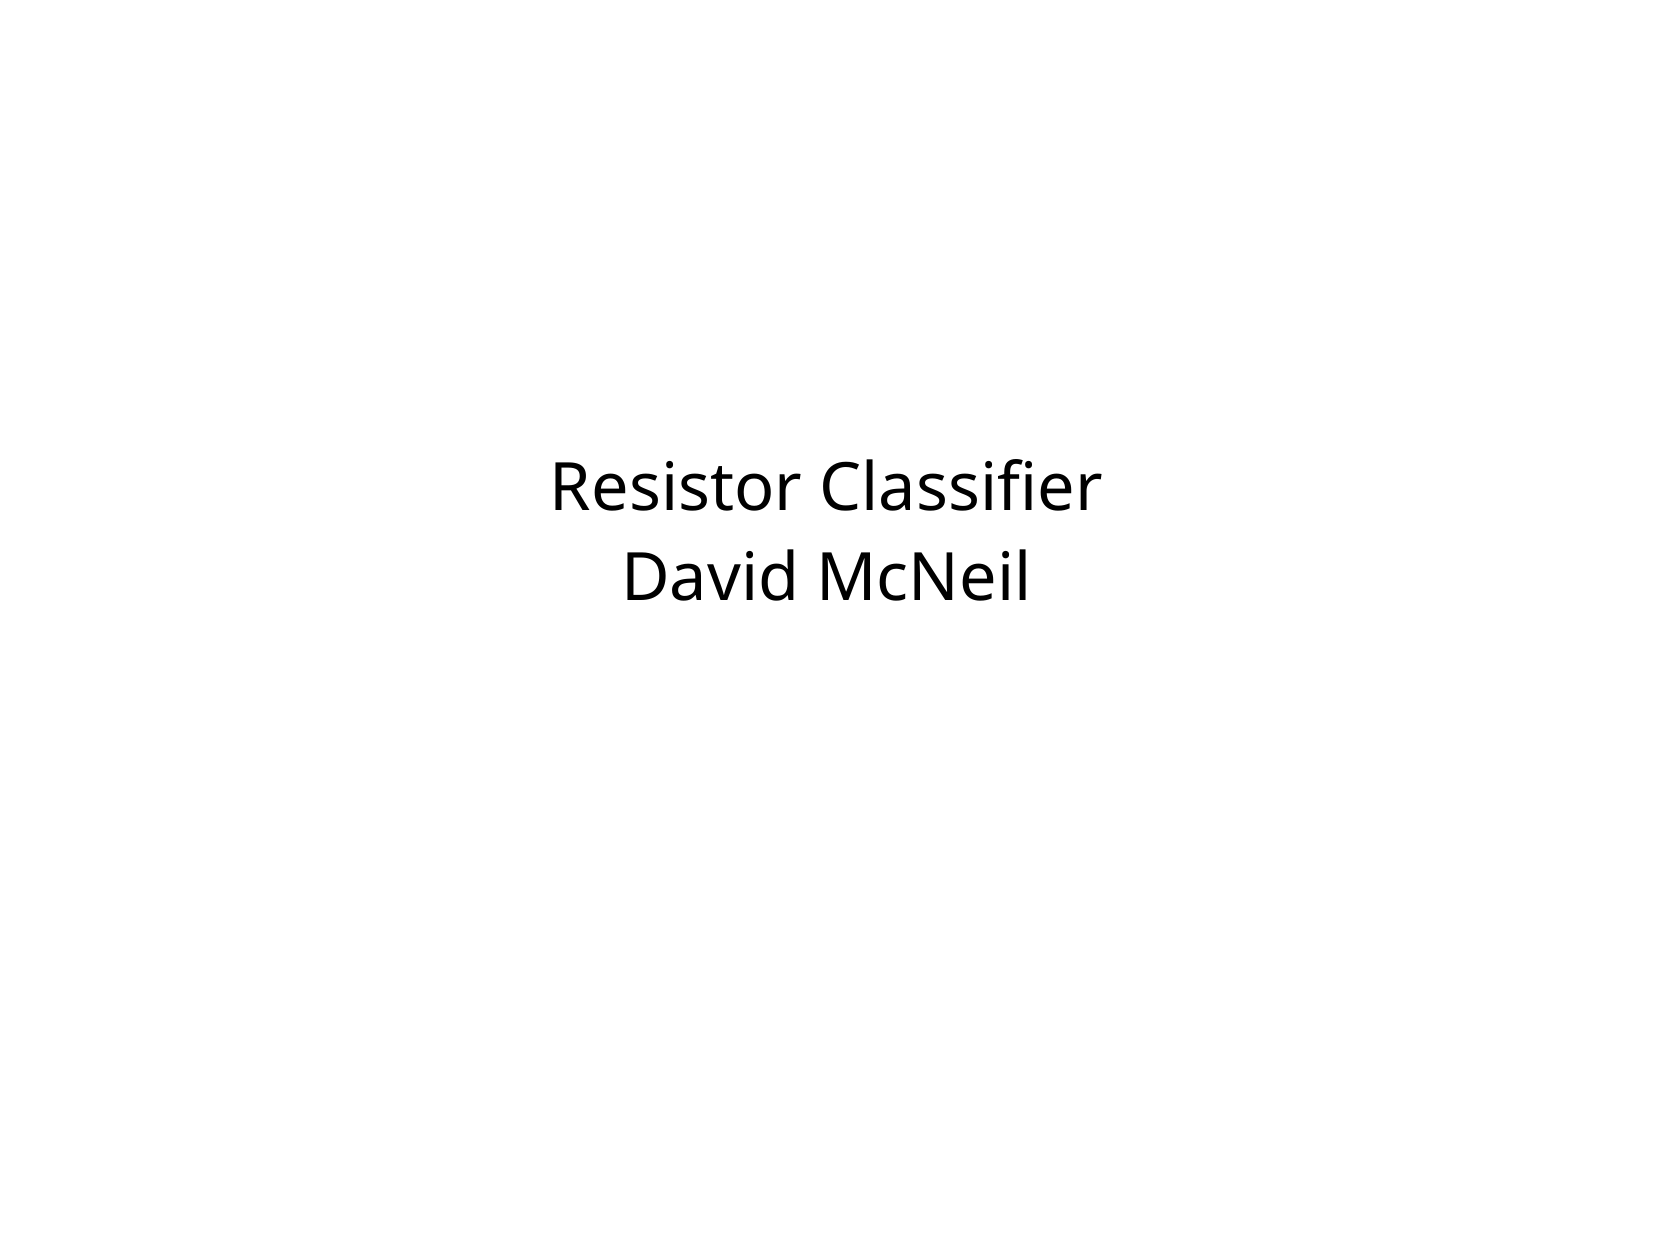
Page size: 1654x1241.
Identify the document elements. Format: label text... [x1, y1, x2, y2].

subtitle Resistor Classifier David McNeil [82, 49, 1571, 1010]
